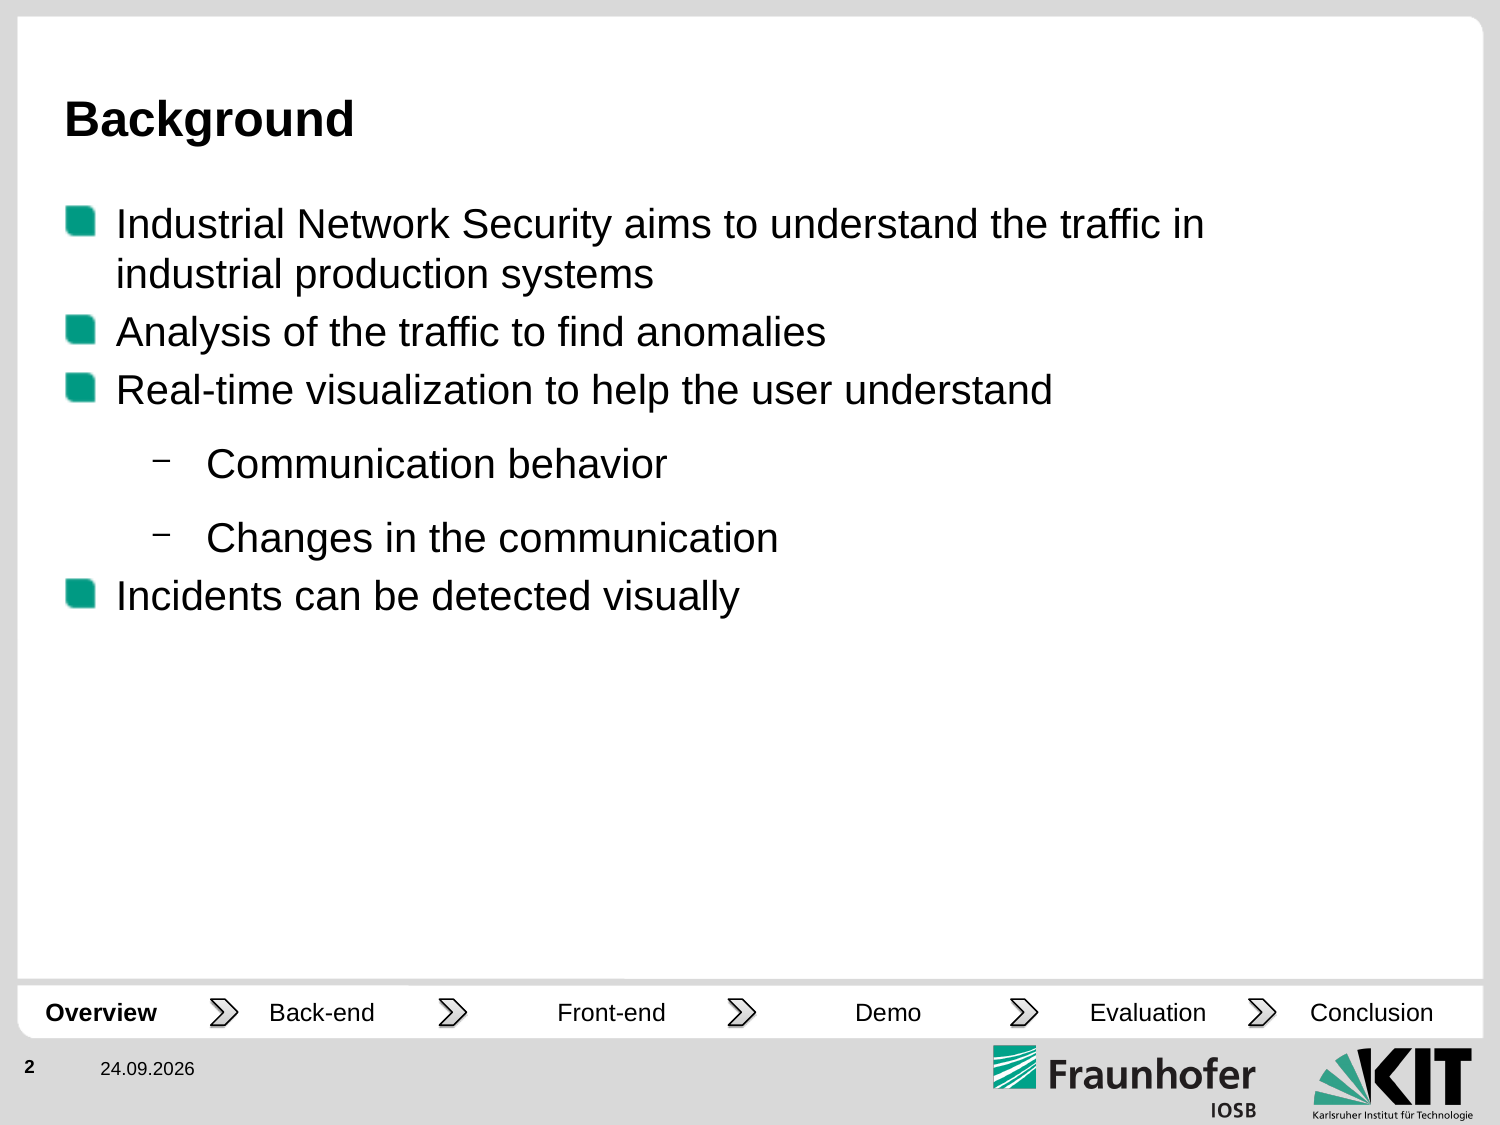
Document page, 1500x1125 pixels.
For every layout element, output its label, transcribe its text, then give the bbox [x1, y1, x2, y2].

slide_number 17.04.2019 [100, 1057, 272, 1117]
text_box Overview [30, 989, 194, 1035]
text_box Front-end [542, 989, 682, 1035]
text_box [439, 999, 467, 1026]
text_box [1248, 999, 1276, 1026]
text_box [1010, 999, 1038, 1026]
text_box Evaluation [1074, 989, 1222, 1035]
list Industrial Network Security aims to understand the traffic in industrial production systems Analysis of the traffic to find anomalies Real-time visualization to help the user understand Communication behavior Changes in the communication Incidents can be detected visually [64, 196, 1436, 966]
text_box Conclusion [1295, 989, 1500, 1035]
text_box Back-end [254, 989, 418, 1035]
text_box Demo [840, 989, 937, 1035]
text_box [728, 999, 756, 1026]
text_box [210, 999, 238, 1026]
title Background [64, 54, 1198, 147]
picture [0, 0, 1500, 1125]
